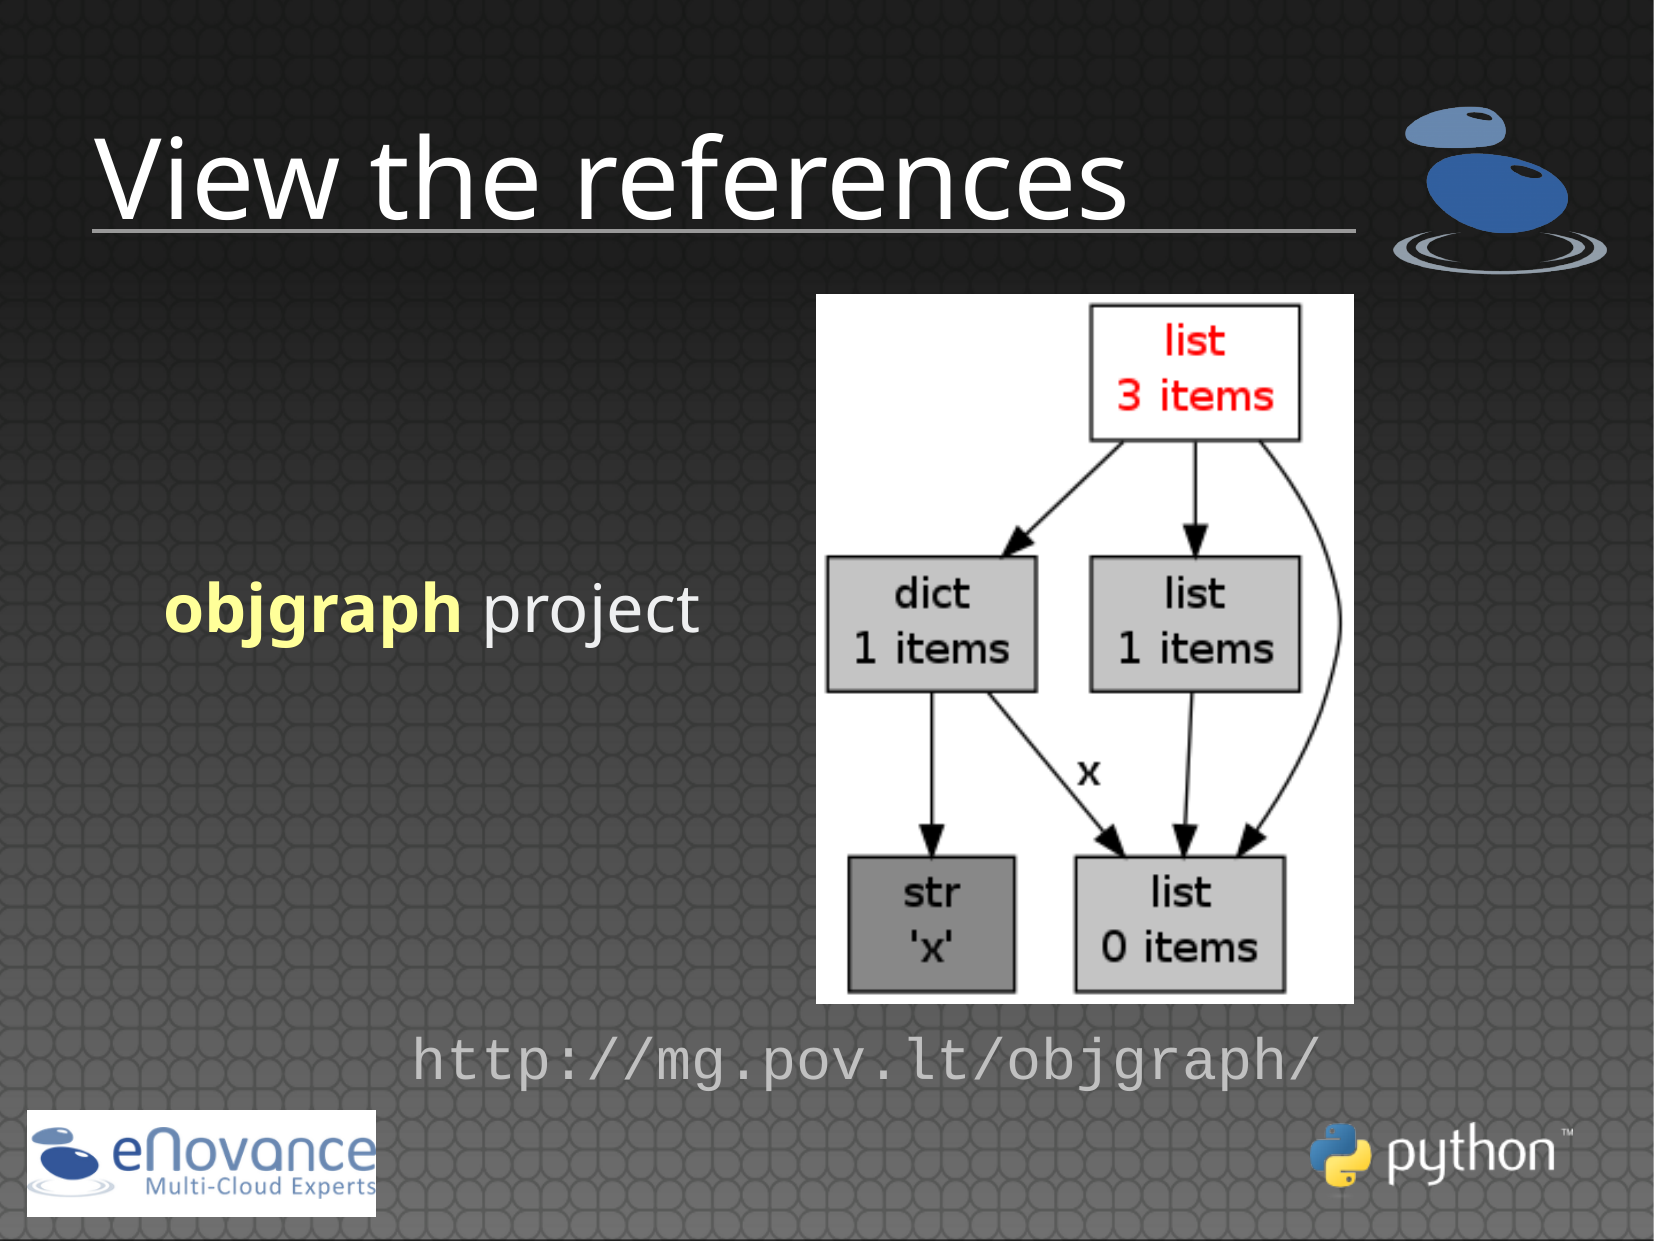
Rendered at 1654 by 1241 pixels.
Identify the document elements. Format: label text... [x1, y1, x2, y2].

picture [0, 0, 1654, 1241]
title View the references [94, 100, 1426, 251]
list objgraph project [92, 561, 774, 649]
list http://mg.pov.lt/objgraph/ [341, 1030, 1341, 1119]
